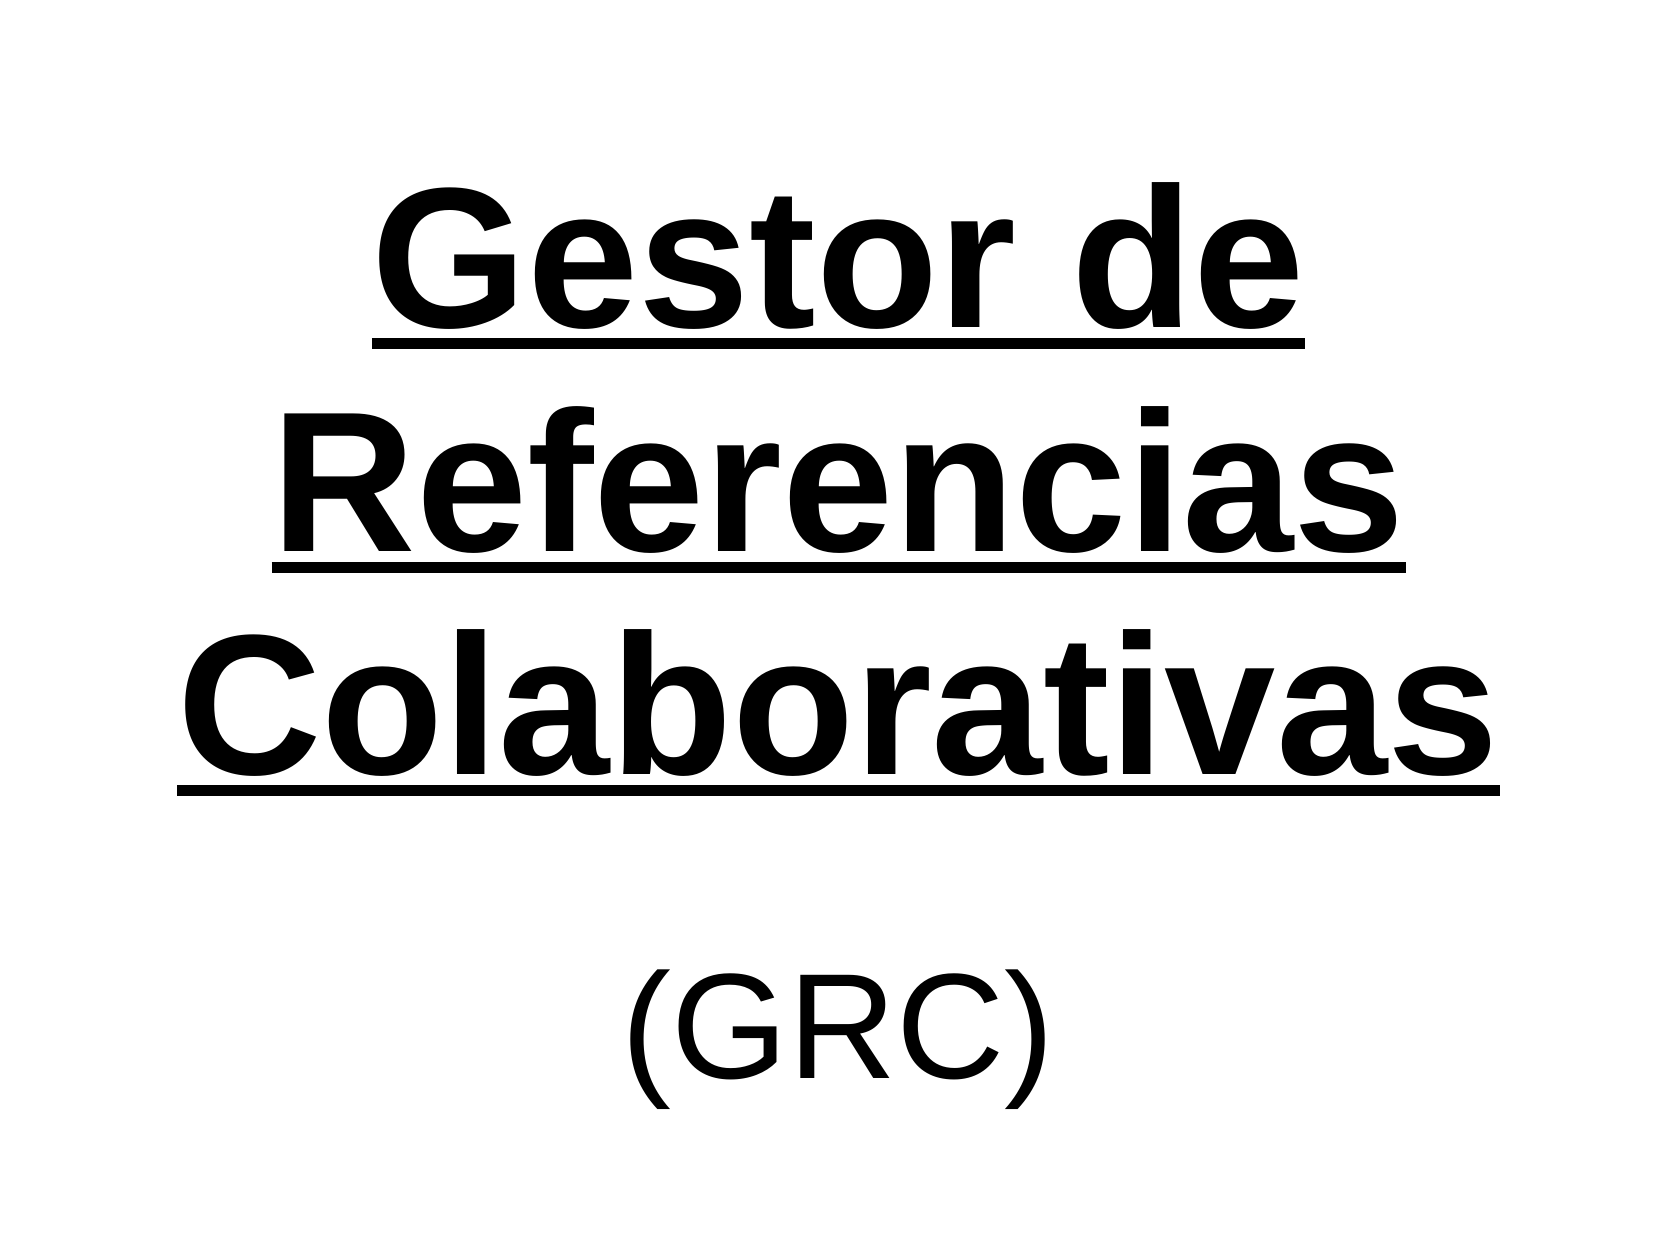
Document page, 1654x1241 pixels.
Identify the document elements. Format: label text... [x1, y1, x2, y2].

title Gestor de Referencias Colaborativas (GRC) [94, 146, 1583, 1111]
